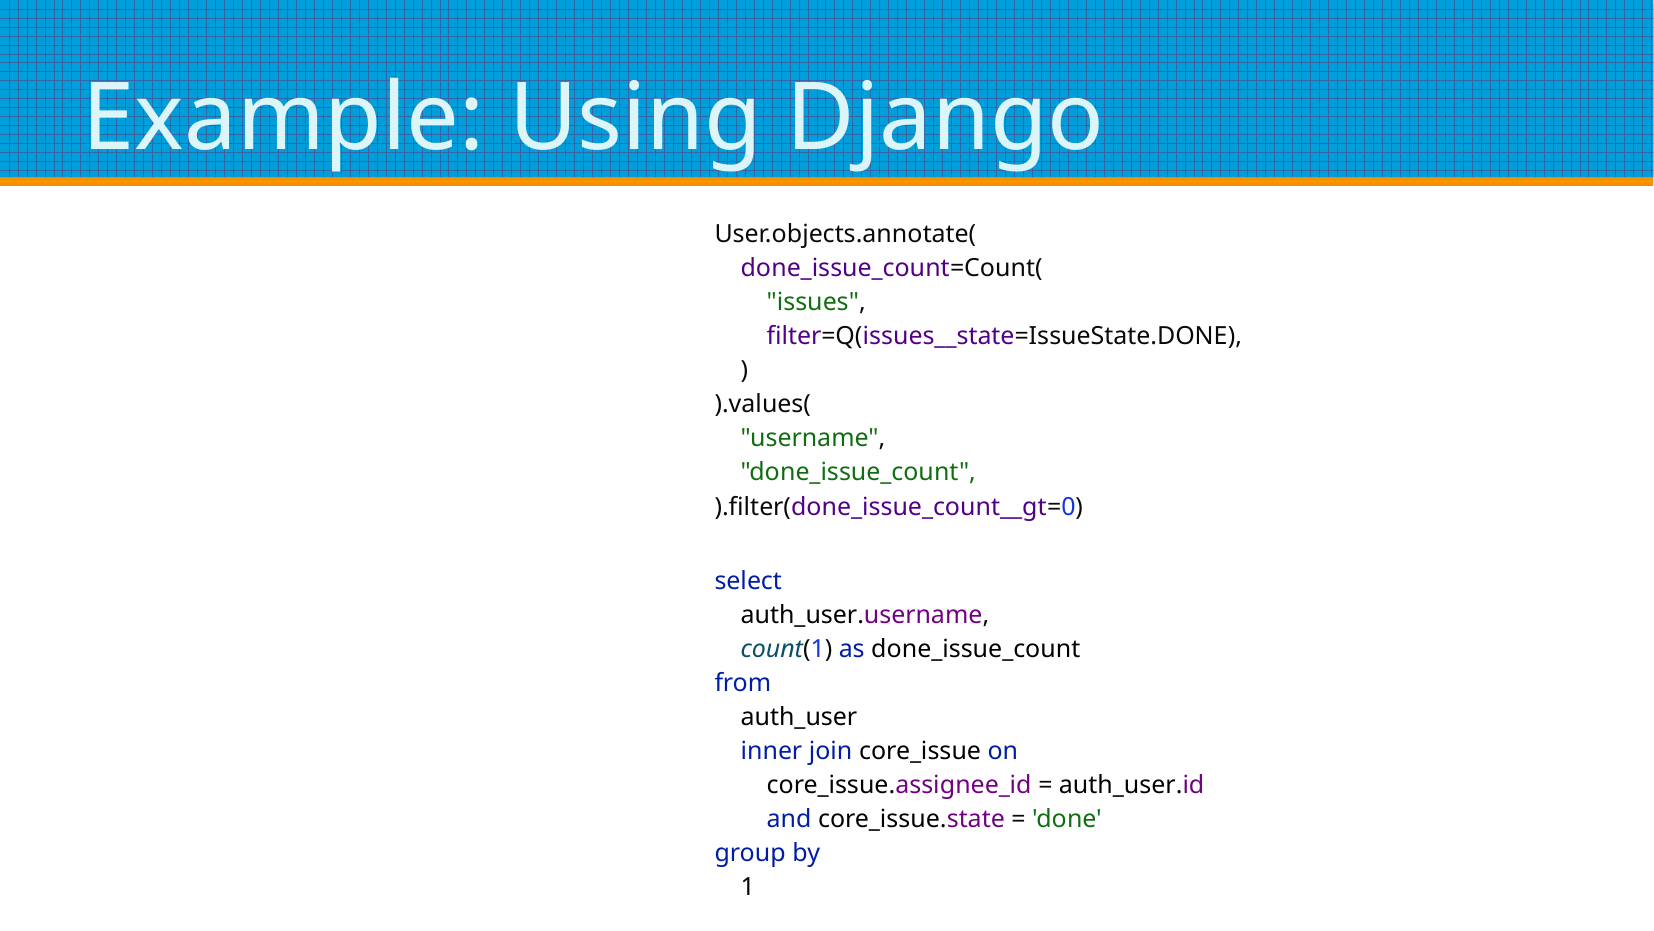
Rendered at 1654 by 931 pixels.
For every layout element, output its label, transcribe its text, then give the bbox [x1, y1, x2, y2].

text_box select auth_user.username, count(1) as done_issue_count from auth_user inner join core_issue on core_issue.assignee_id = auth_user.id and core_issue.state = 'done' group by 1 [708, 578, 1418, 886]
text_box User.objects.annotate( done_issue_count=Count( "issues", filter=Q(issues__state=IssueState.DONE), ) ).values( "username", "done_issue_count", ).filter(done_issue_count__gt=0) [708, 206, 1506, 532]
title Example: Using Django [82, 14, 1571, 178]
